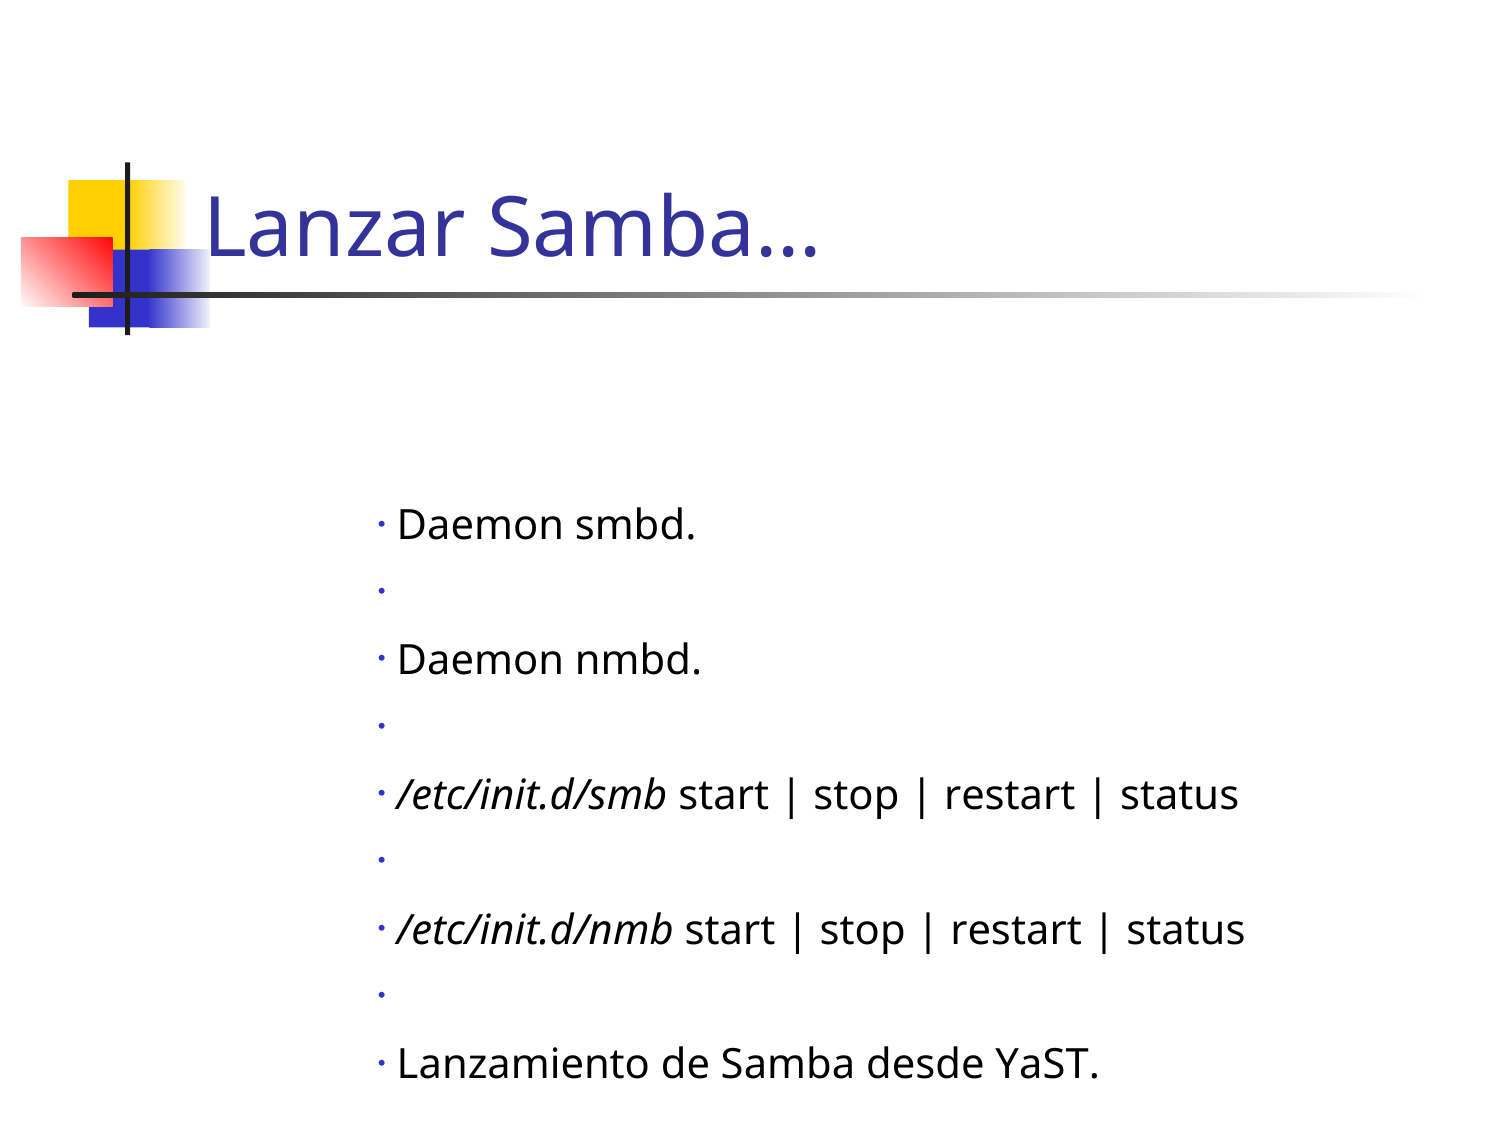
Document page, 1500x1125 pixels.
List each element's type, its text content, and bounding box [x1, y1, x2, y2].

text_box Daemon smbd. Daemon nmbd. /etc/init.d/smb start | stop | restart | status /etc/init.d/nmb start | stop | restart | status Lanzamiento de Samba desde YaST. [362, 487, 1413, 1050]
title Lanzar Samba... [188, 101, 1468, 289]
